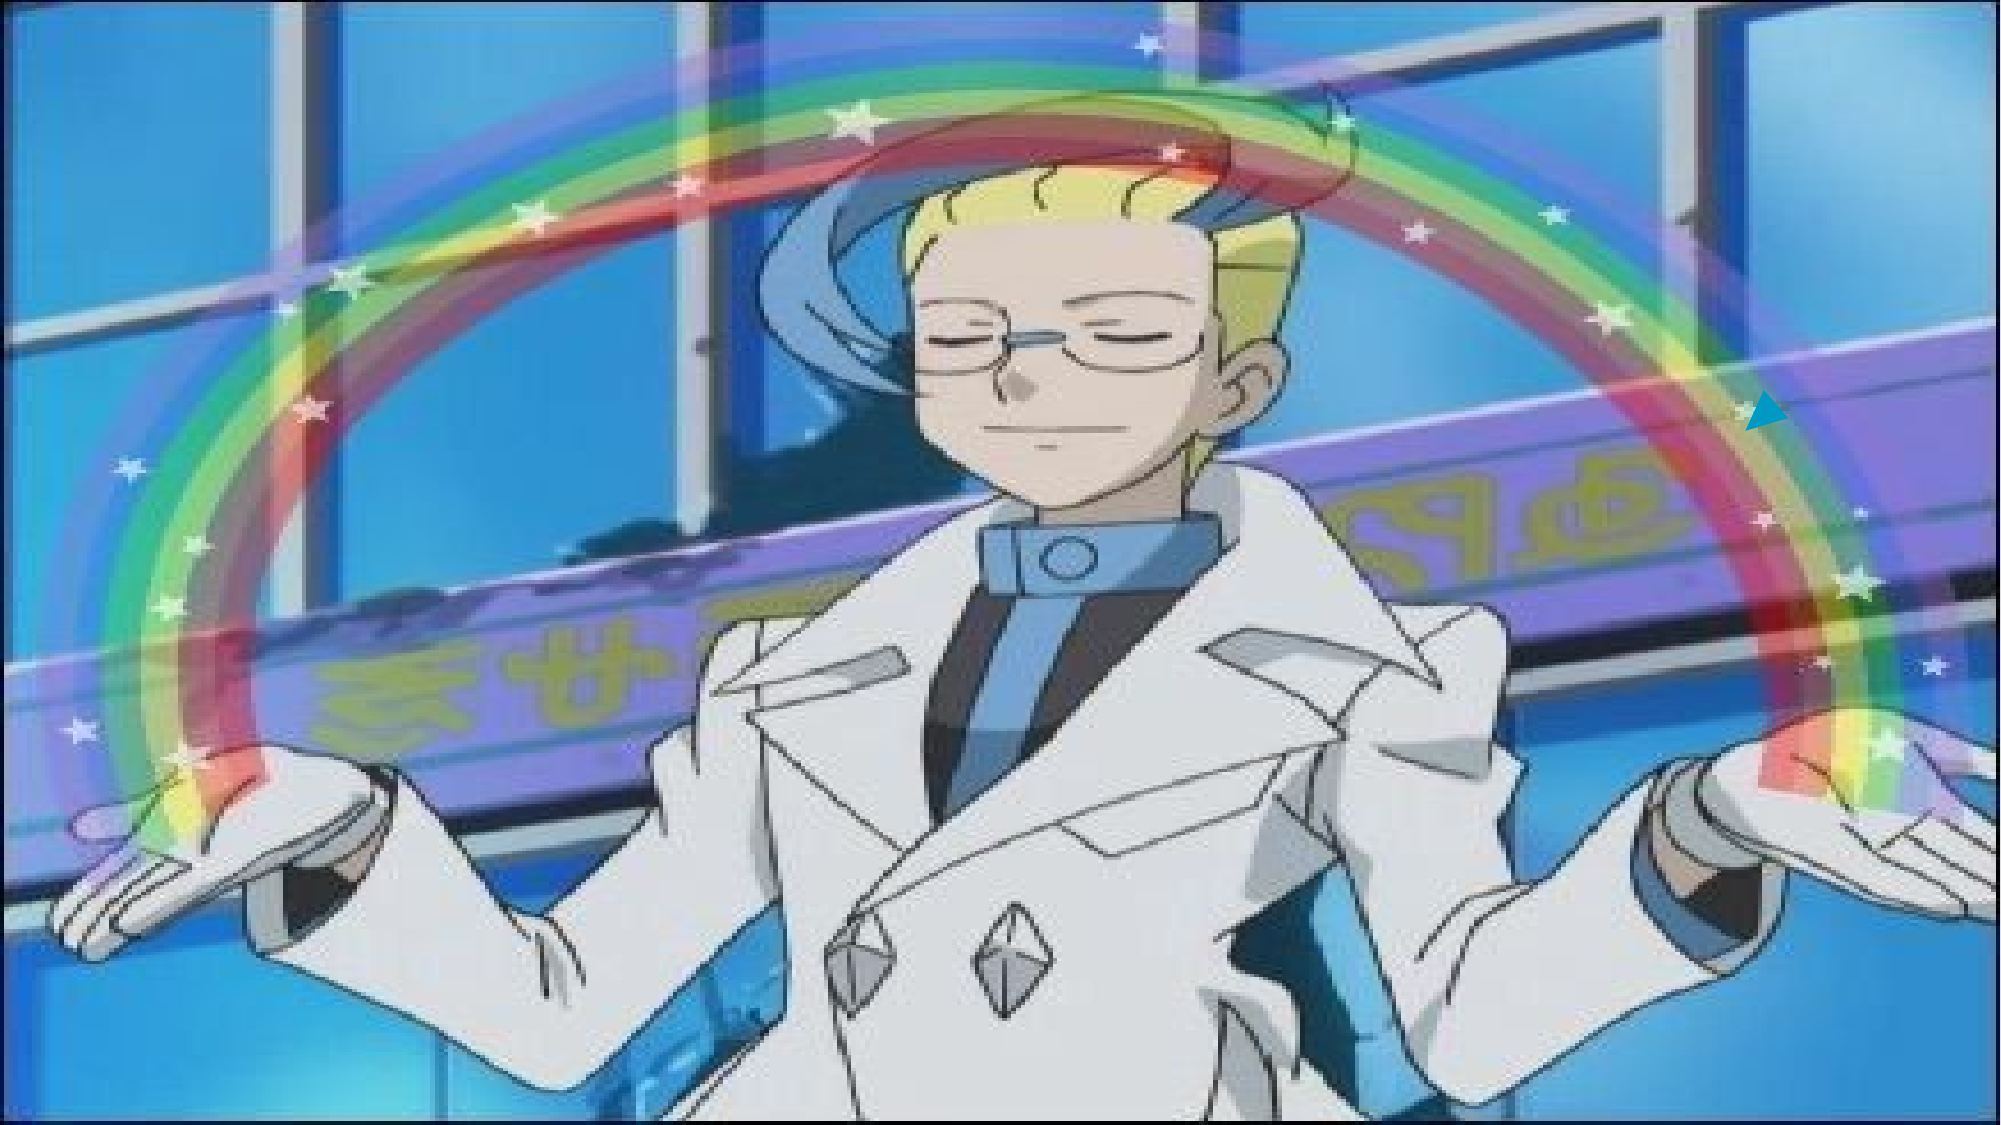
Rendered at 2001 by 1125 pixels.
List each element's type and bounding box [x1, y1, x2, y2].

picture [0, 0, 2001, 1125]
text_box [1745, 390, 1789, 431]
